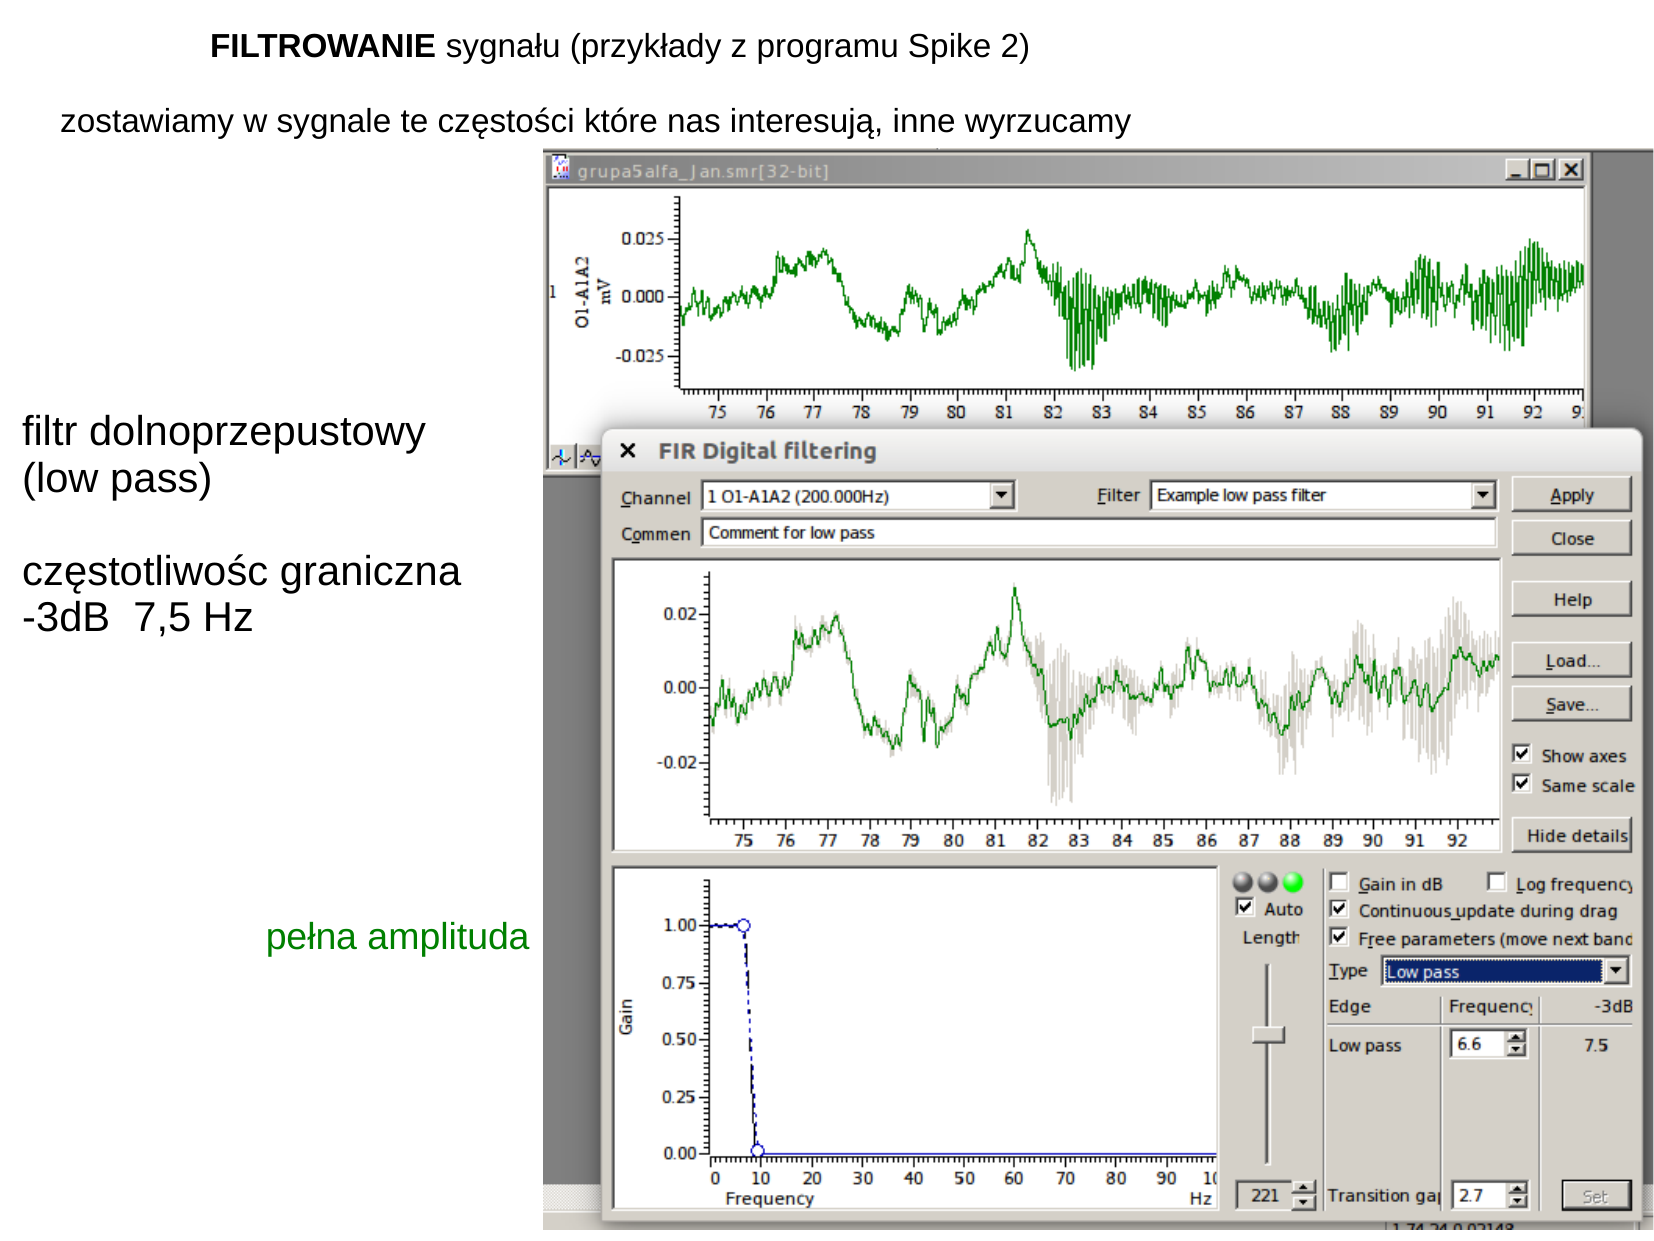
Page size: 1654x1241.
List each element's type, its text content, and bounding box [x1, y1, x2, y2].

text_box pełna amplituda [190, 908, 545, 971]
picture [543, 148, 1654, 1230]
text_box FILTROWANIE sygnału (przykłady z programu Spike 2) zostawiamy w sygnale te częstości które nas interesują, inne wyrzucamy [45, 20, 1560, 190]
text_box filtr dolnoprzepustowy (low pass) częstotliwośc graniczna -3dB 7,5 Hz [7, 400, 666, 648]
